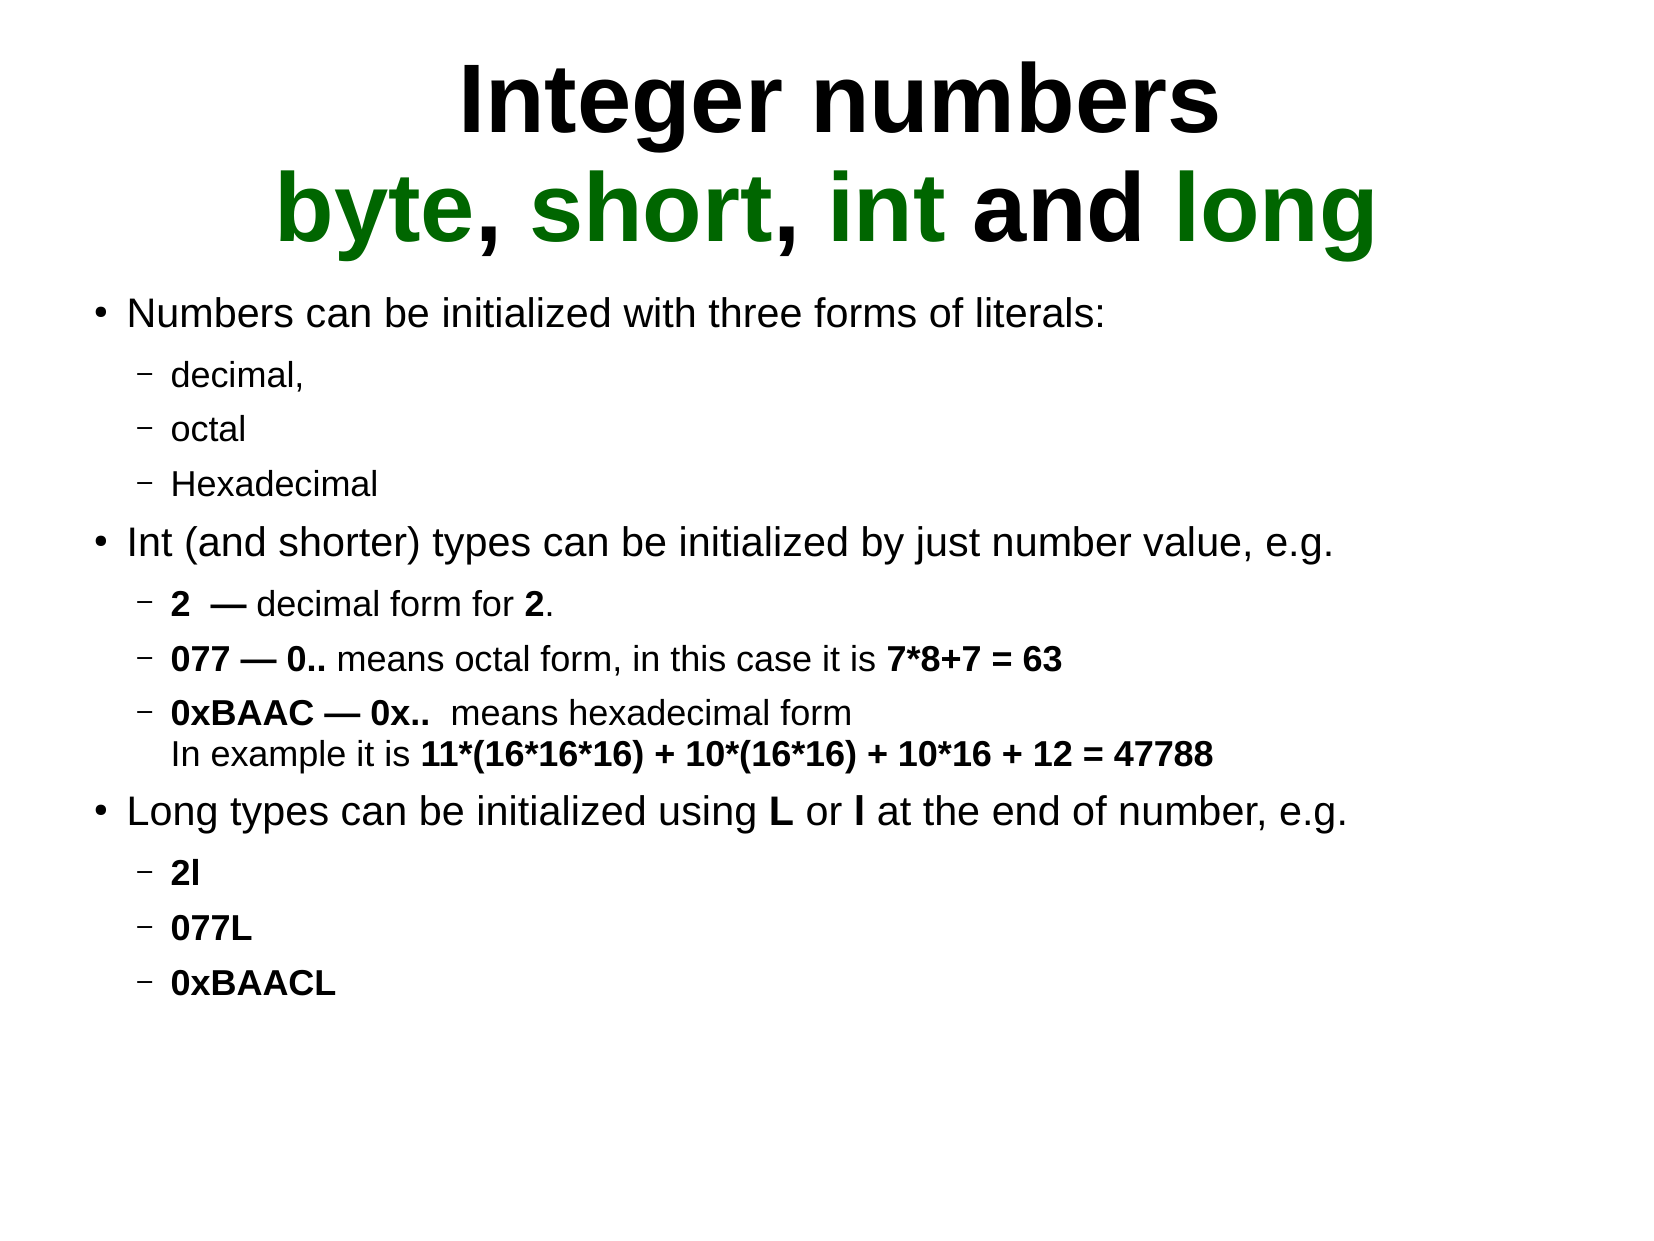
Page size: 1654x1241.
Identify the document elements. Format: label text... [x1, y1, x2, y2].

title Integer numbers byte, short, int and long [82, 43, 1571, 263]
list Numbers can be initialized with three forms of literals: decimal, octal Hexadecimal Int (and shorter) types can be initialized by just number value, e.g. 2 — decimal form for 2. 077 — 0.. means octal form, in this case it is 7*8+7 = 63 0xBAAC — 0x.. means hexadecimal form In example it is 11*(16*16*16) + 10*(16*16) + 10*16 + 12 = 47788 Long types can be initialized using L or l at the end of number, e.g. 2l 077L 0xBAACL [82, 290, 1538, 1010]
